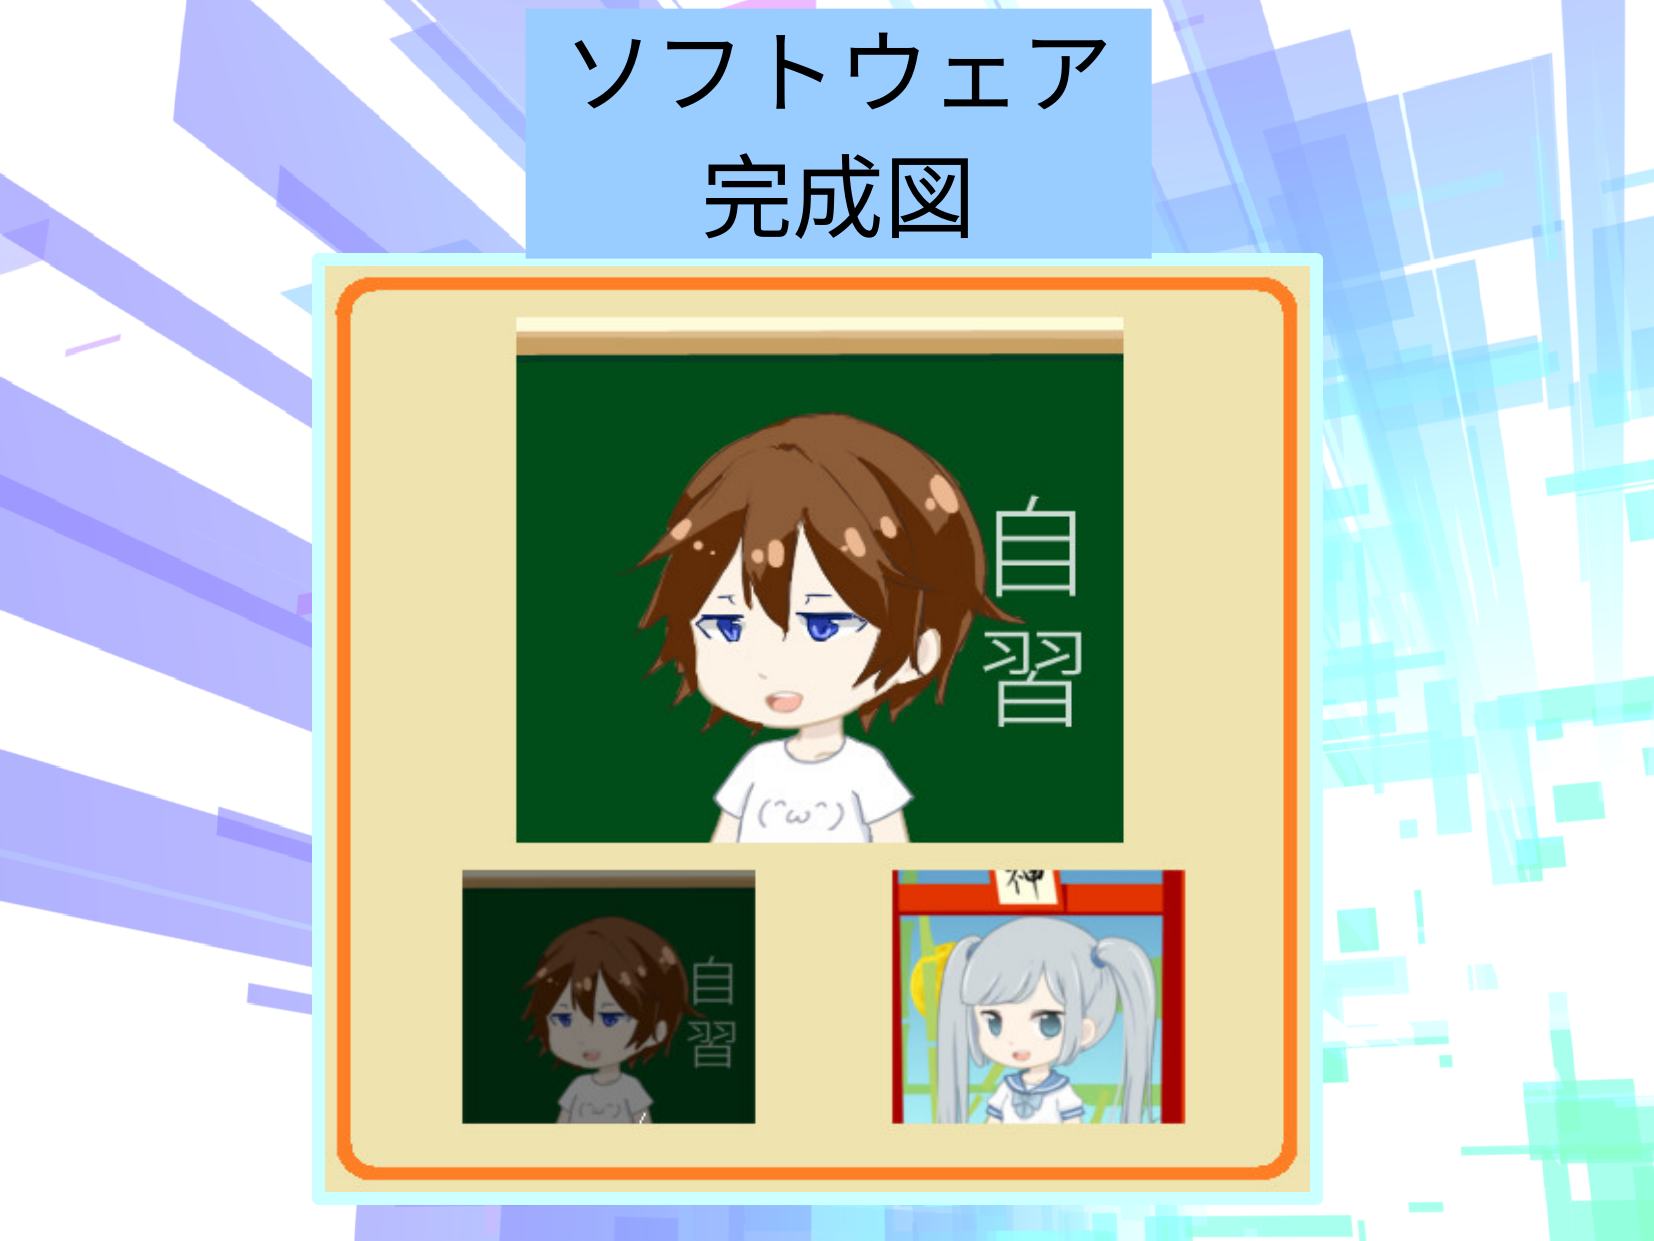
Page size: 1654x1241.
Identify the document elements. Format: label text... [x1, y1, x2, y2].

title ソフトウェア完成図 [525, 31, 1152, 237]
picture [0, 0, 1654, 1241]
